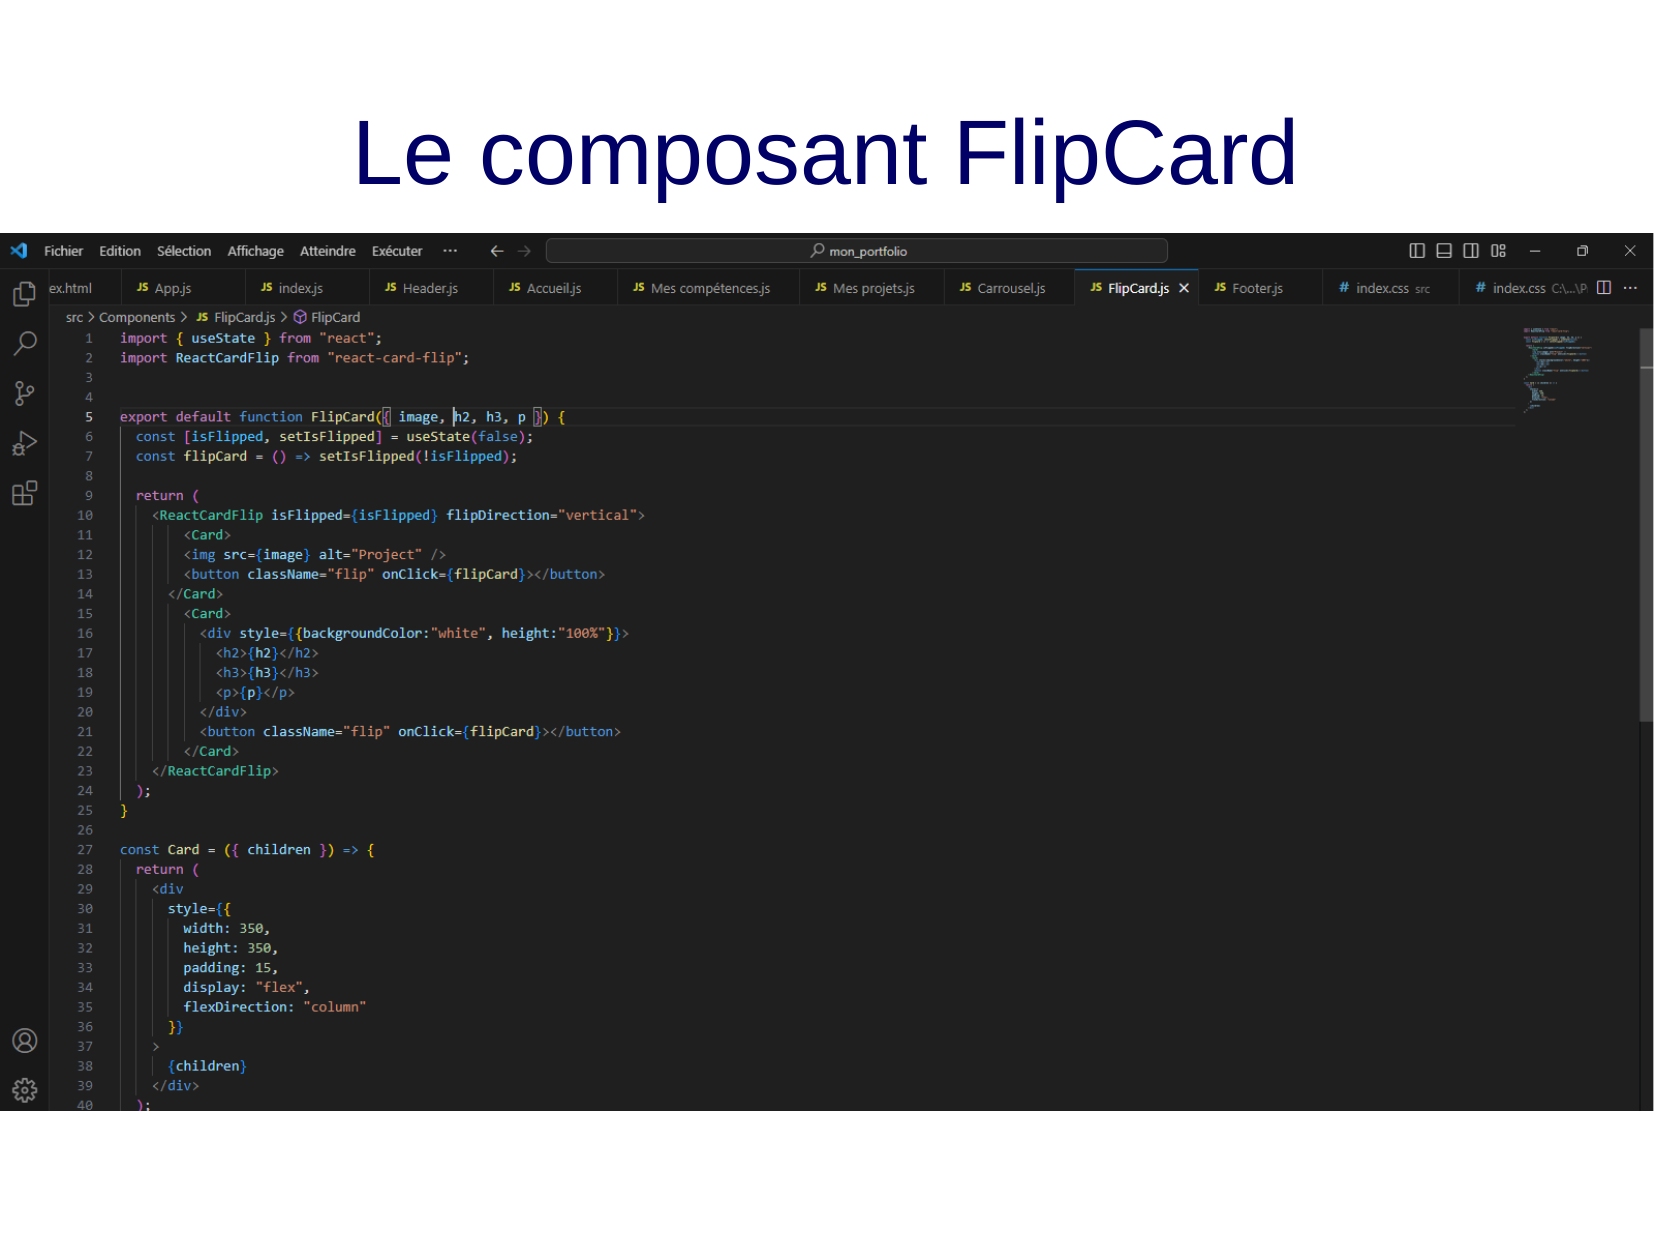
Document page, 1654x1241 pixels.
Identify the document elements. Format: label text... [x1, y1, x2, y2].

picture [0, 233, 1654, 1111]
title Le composant FlipCard [82, 49, 1571, 233]
